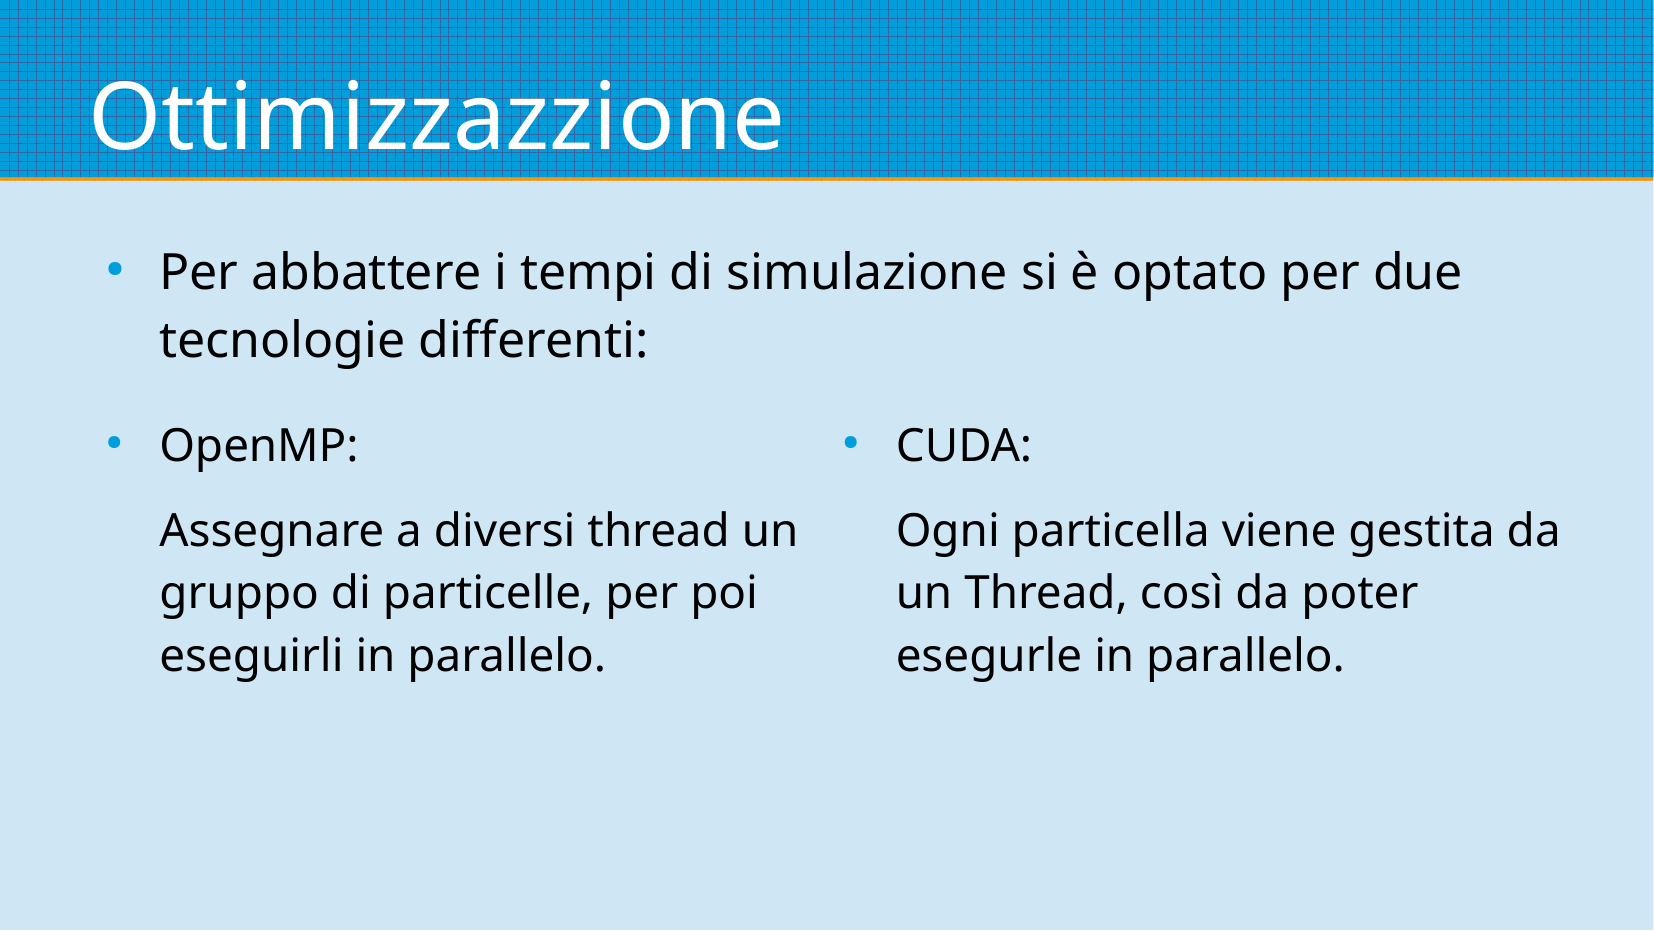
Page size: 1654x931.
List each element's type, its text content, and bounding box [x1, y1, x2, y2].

list CUDA: Ogni particella viene gestita da un Thread, così da poter esegurle in parallelo. [825, 412, 1562, 826]
list Per abbattere i tempi di simulazione si è optato per due tecnologie differenti: [88, 236, 1565, 376]
title Ottimizzazzione [88, 14, 1565, 178]
list OpenMP: Assegnare a diversi thread un gruppo di particelle, per poi eseguirli in parallelo. [88, 412, 825, 826]
